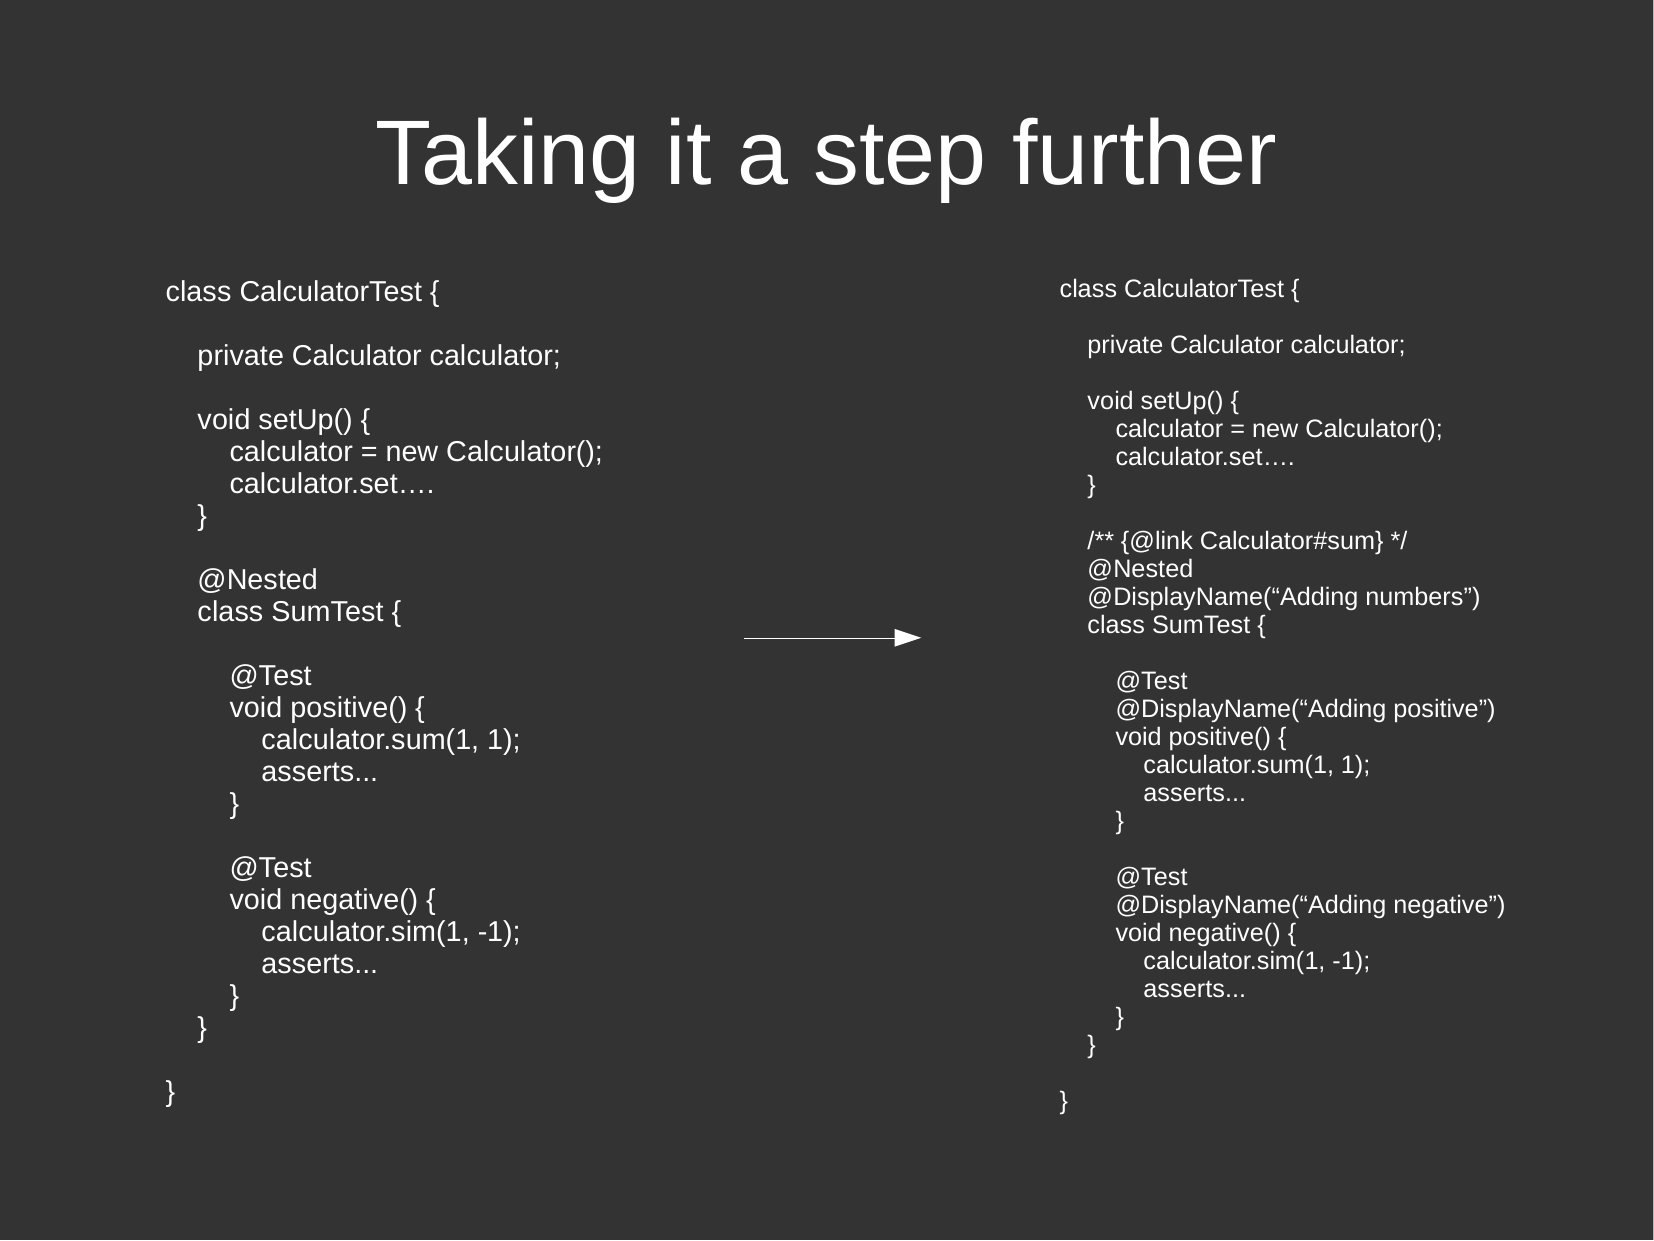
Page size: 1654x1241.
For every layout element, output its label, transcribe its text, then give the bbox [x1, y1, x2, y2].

text_box class CalculatorTest { private Calculator calculator; void setUp() { calculator = new Calculator(); calculator.set…. } /** {@link Calculator#sum} */ @Nested @DisplayName(“Adding numbers”) class SumTest { @Test @DisplayName(“Adding positive”) void positive() { calculator.sum(1, 1); asserts... } @Test @DisplayName(“Adding negative”) void negative() { calculator.sim(1, -1); asserts... } } } [997, 274, 1536, 1123]
title Taking it a step further [82, 49, 1571, 257]
text_box class CalculatorTest { private Calculator calculator; void setUp() { calculator = new Calculator(); calculator.set…. } @Nested class SumTest { @Test void positive() { calculator.sum(1, 1); asserts... } @Test void negative() { calculator.sim(1, -1); asserts... } } } [94, 275, 674, 1193]
